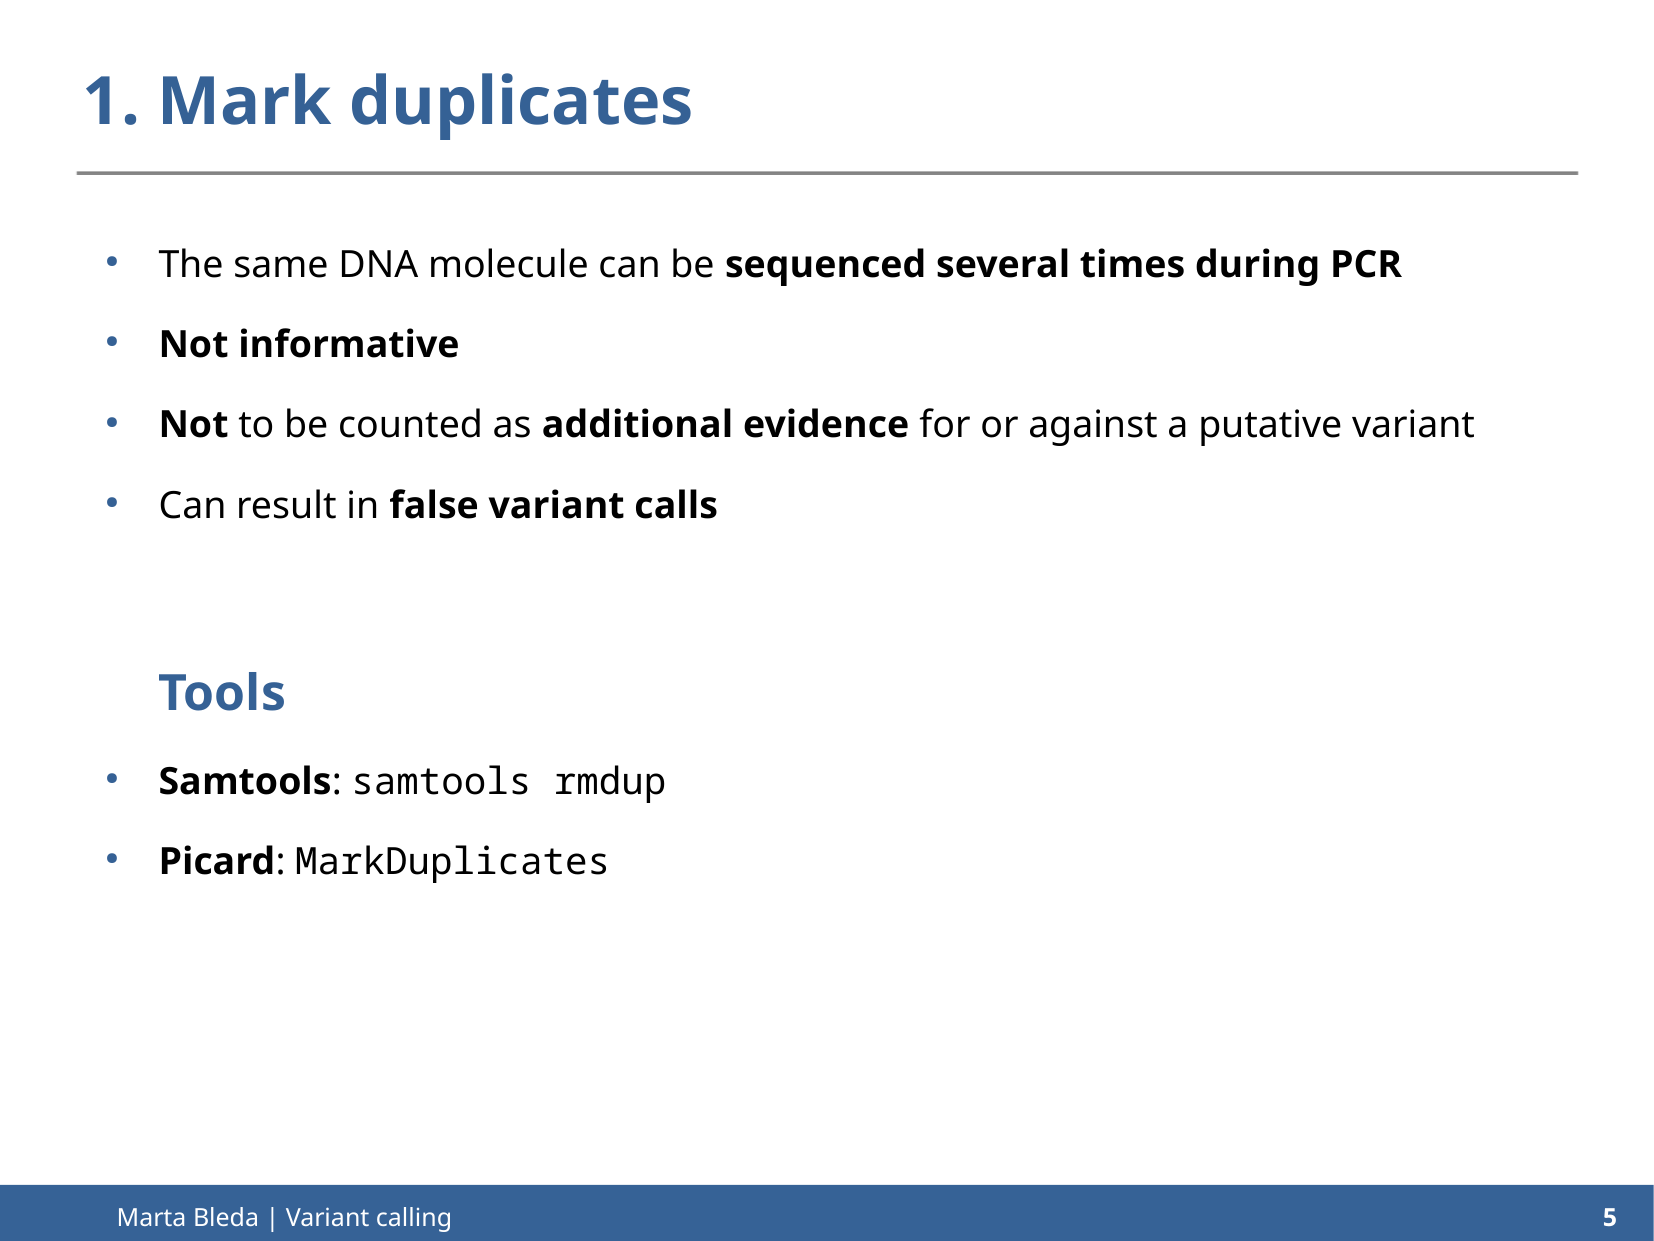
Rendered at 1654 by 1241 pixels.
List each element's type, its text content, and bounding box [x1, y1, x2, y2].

picture [74, 170, 1580, 175]
title 1. Mark duplicates [82, 49, 1571, 148]
list The same DNA molecule can be sequenced several times during PCR Not informative Not to be counted as additional evidence for or against a putative variant Can result in false variant calls Tools Samtools: samtools rmdup Picard: MarkDuplicates [87, 237, 1563, 957]
